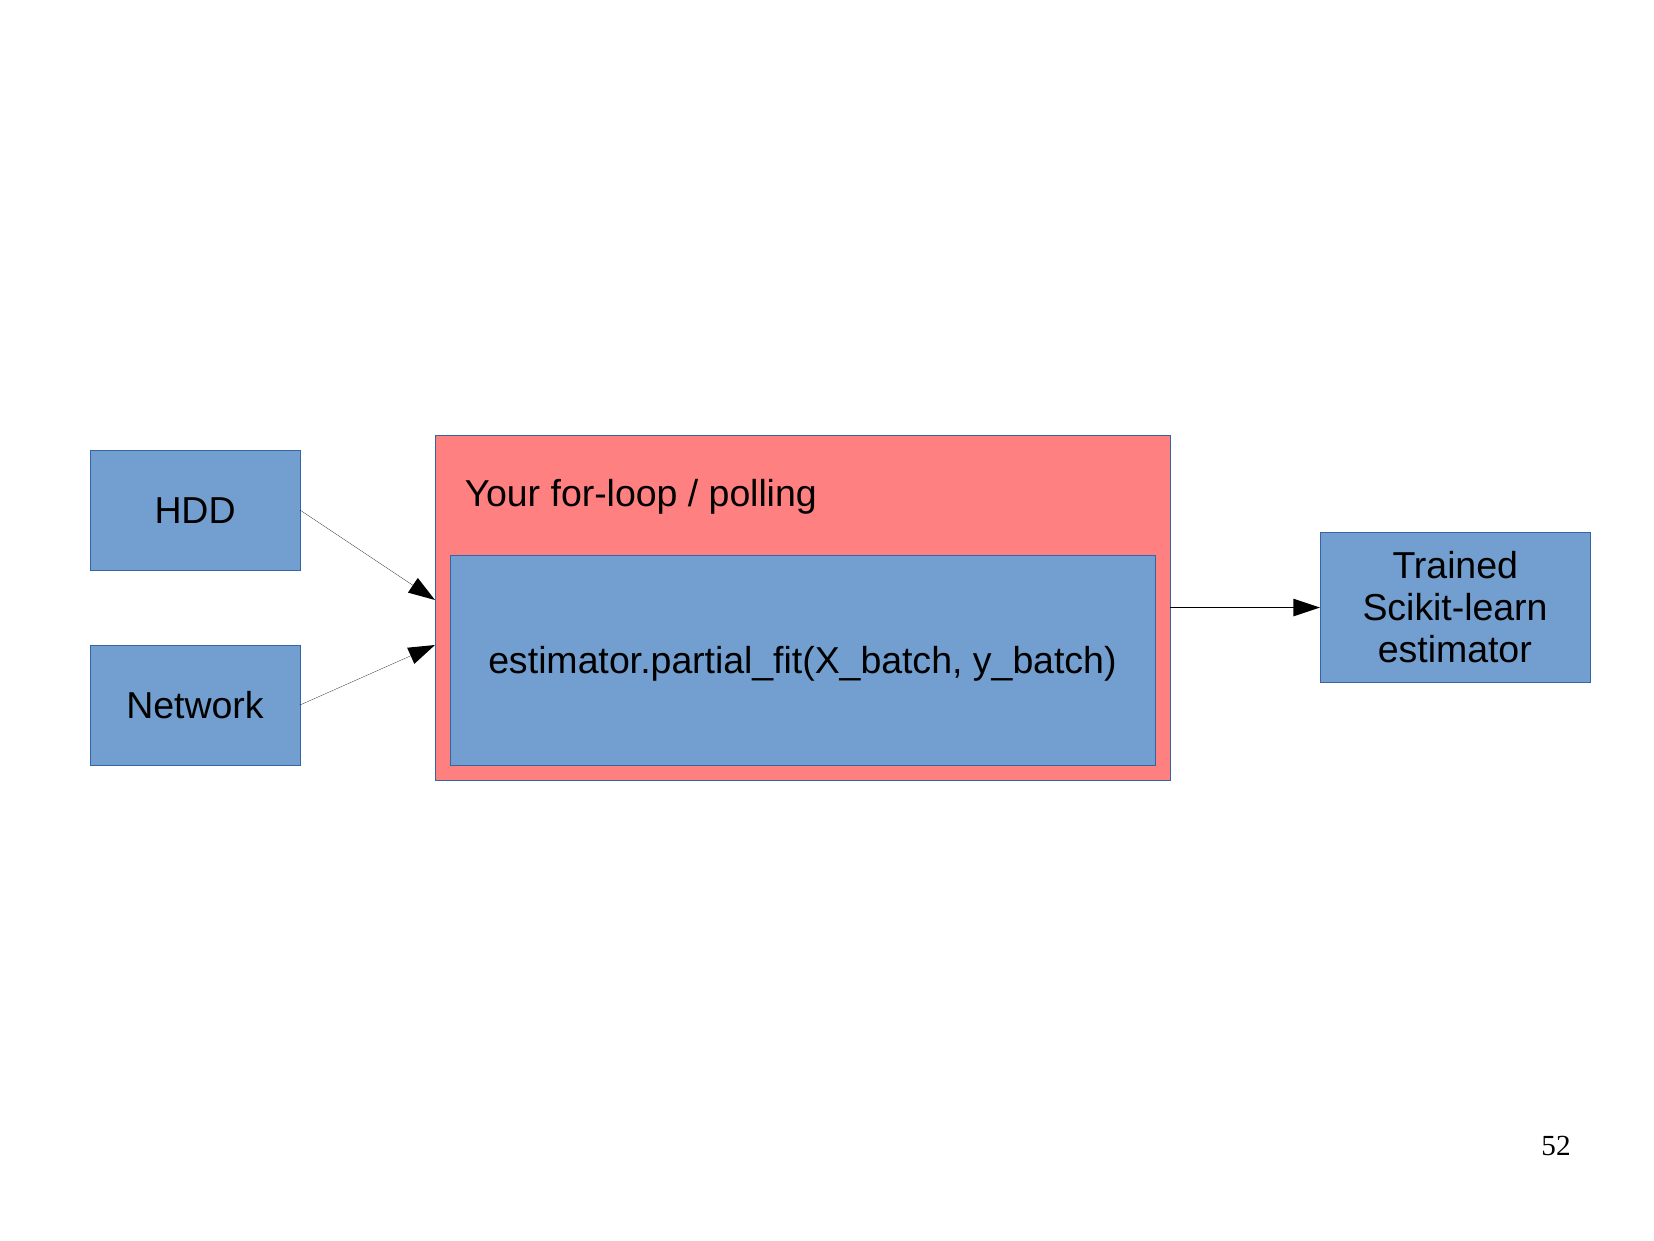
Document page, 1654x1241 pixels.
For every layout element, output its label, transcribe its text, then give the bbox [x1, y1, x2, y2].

text_box Your for-loop / polling [450, 465, 1111, 564]
text_box HDD [90, 450, 301, 571]
text_box Network [90, 645, 301, 766]
text_box estimator.partial_fit(X_batch, y_batch) [450, 555, 1156, 766]
text_box [435, 435, 1171, 781]
text_box Trained Scikit-learn estimator [1320, 532, 1591, 683]
